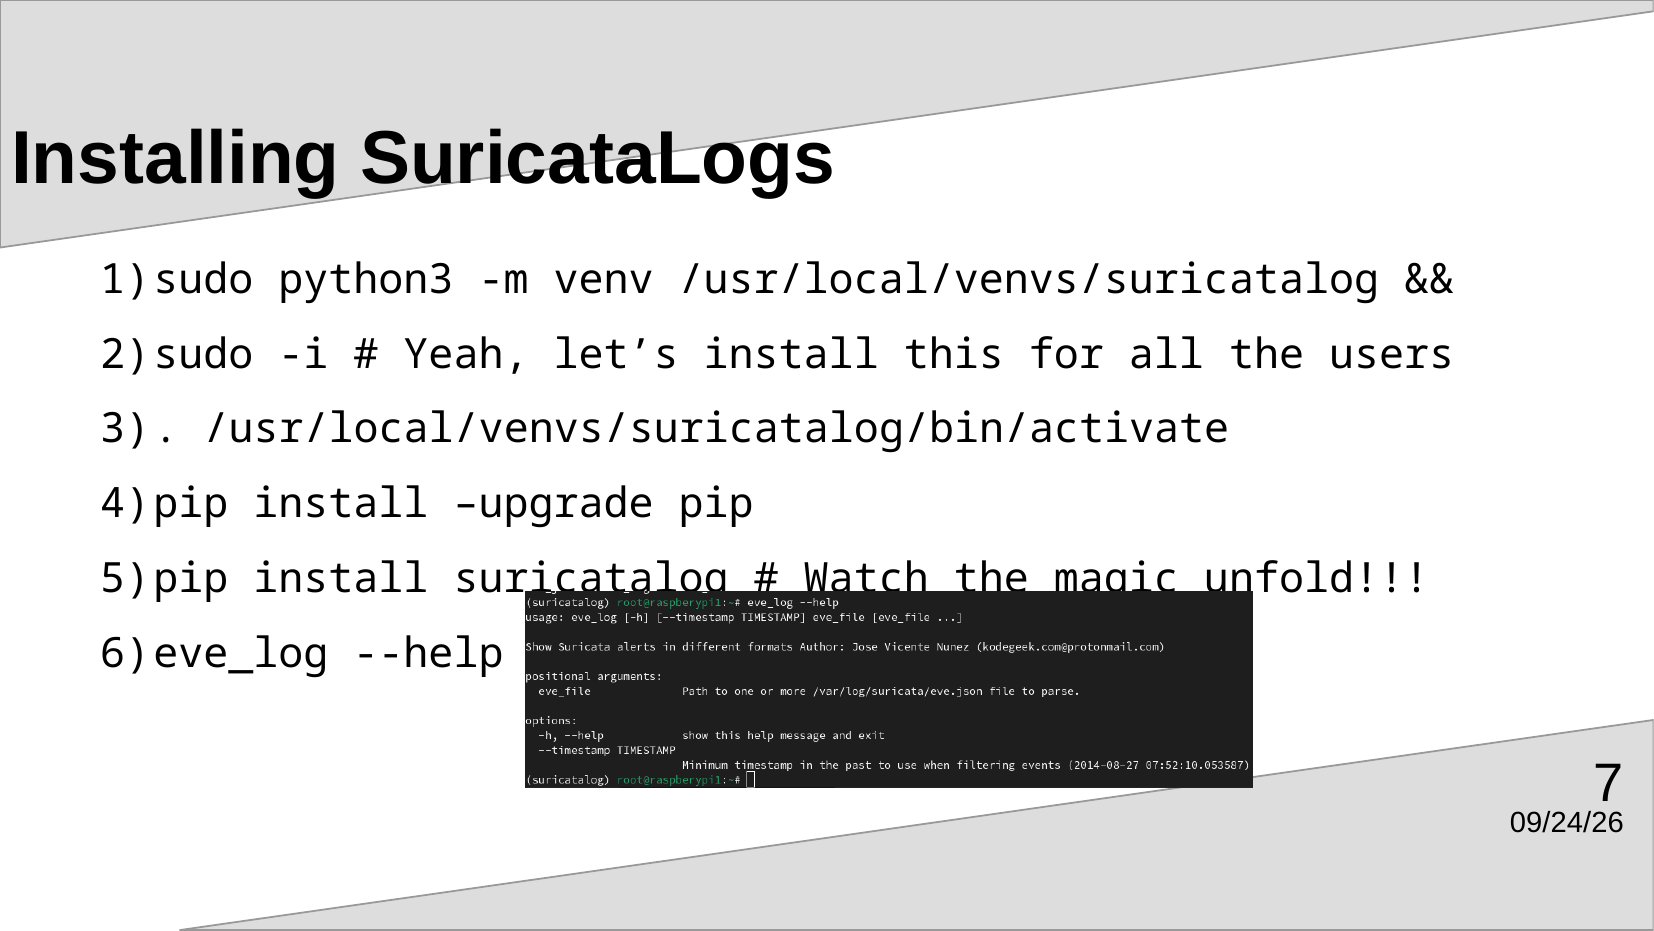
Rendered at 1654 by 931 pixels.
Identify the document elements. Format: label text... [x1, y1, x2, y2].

title Installing SuricataLogs [11, 79, 1488, 236]
list sudo python3 -m venv /usr/local/venvs/suricatalog && sudo -i # Yeah, let’s install this for all the users . /usr/local/venvs/suricatalog/bin/activate pip install –upgrade pip pip install suricatalog # Watch the magic unfold!!! eve_log --help [82, 248, 1538, 789]
picture [525, 591, 1253, 788]
